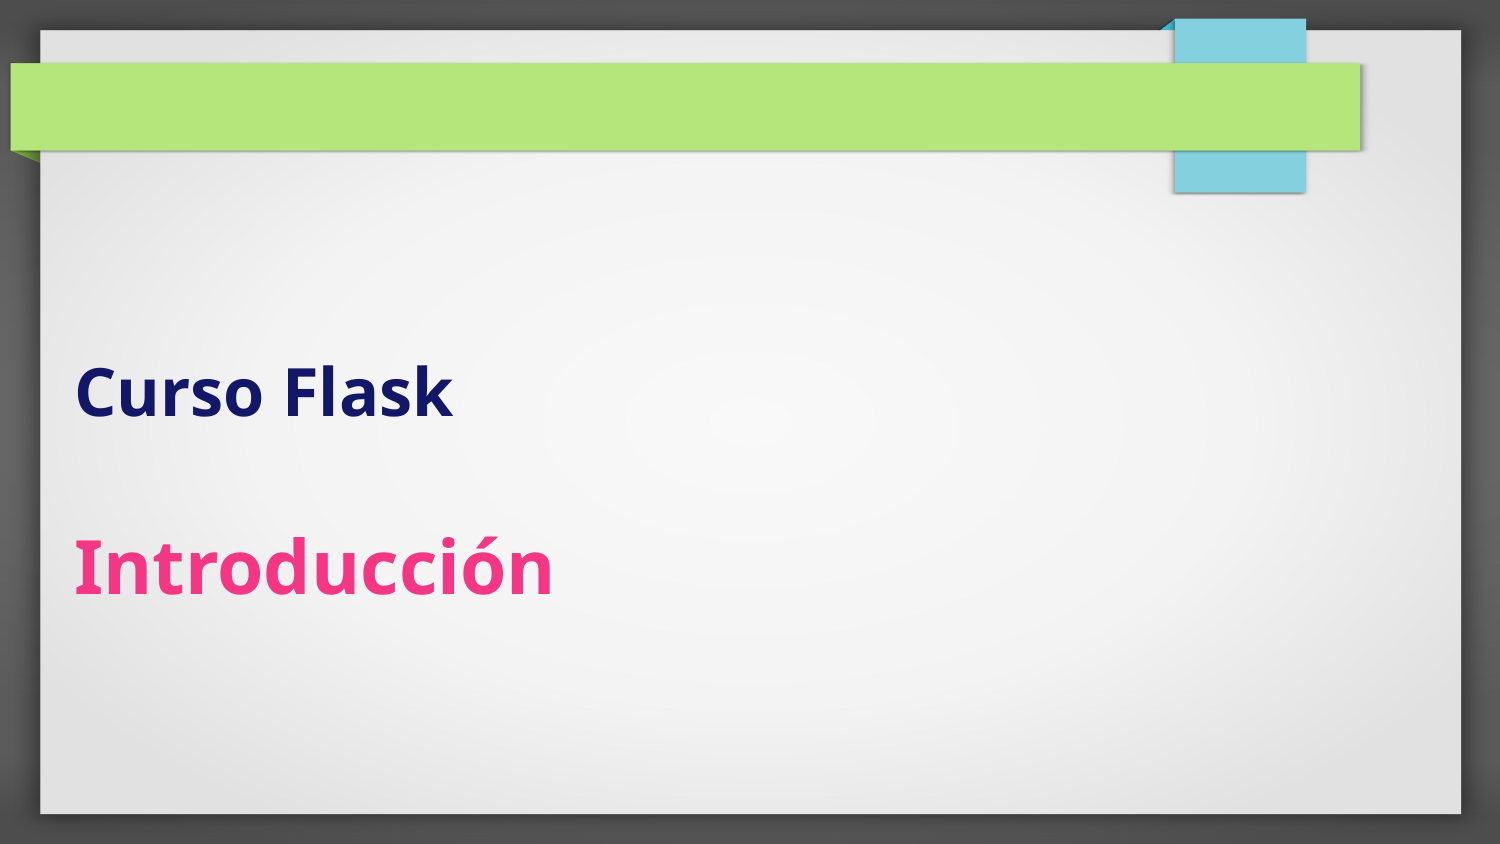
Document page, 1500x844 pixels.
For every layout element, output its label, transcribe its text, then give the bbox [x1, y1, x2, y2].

text_box Curso Flask Introducción [59, 520, 863, 715]
picture [0, 0, 1500, 844]
